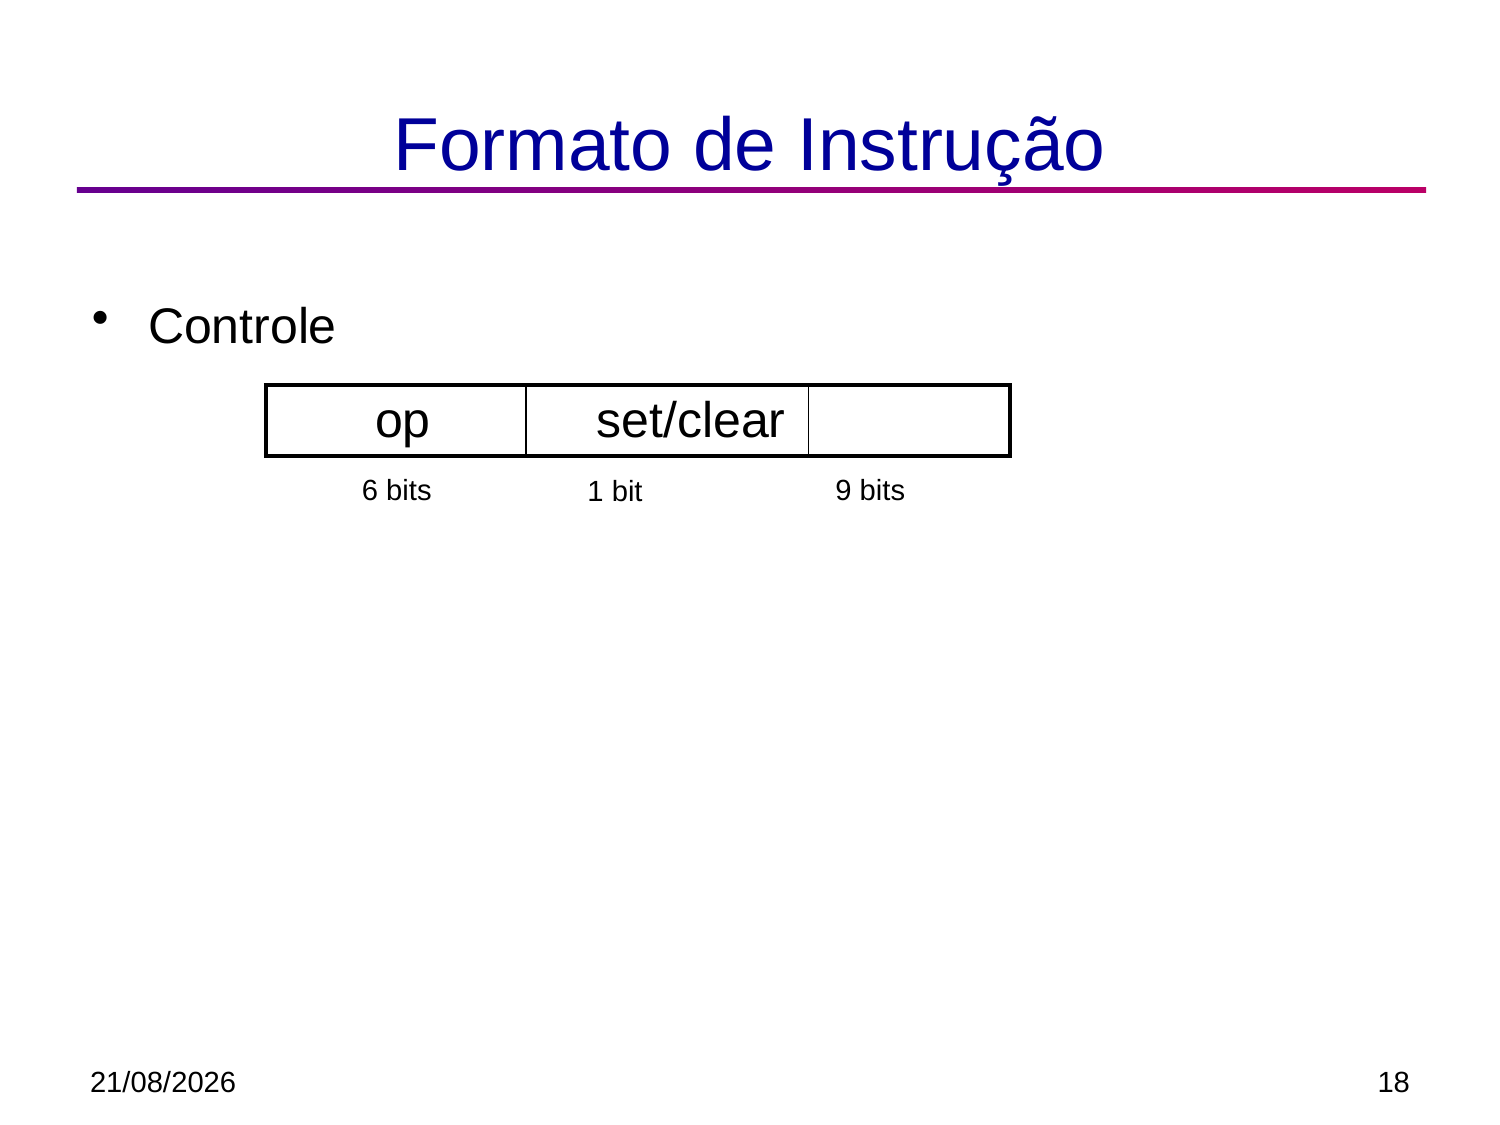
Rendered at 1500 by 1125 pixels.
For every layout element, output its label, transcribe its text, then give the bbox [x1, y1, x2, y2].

list Controle [76, 215, 1424, 1019]
title Formato de Instrução [76, 74, 1424, 193]
text_box 1 bit [572, 465, 714, 515]
table_header op [268, 387, 525, 454]
slide_number <number> [1074, 1055, 1425, 1125]
slide_number 24/07/2021 [75, 1055, 425, 1125]
text_box 6 bits [347, 463, 447, 514]
table_header set/clear [527, 387, 808, 454]
text_box 9 bits [820, 463, 921, 514]
table_header [809, 387, 1008, 454]
